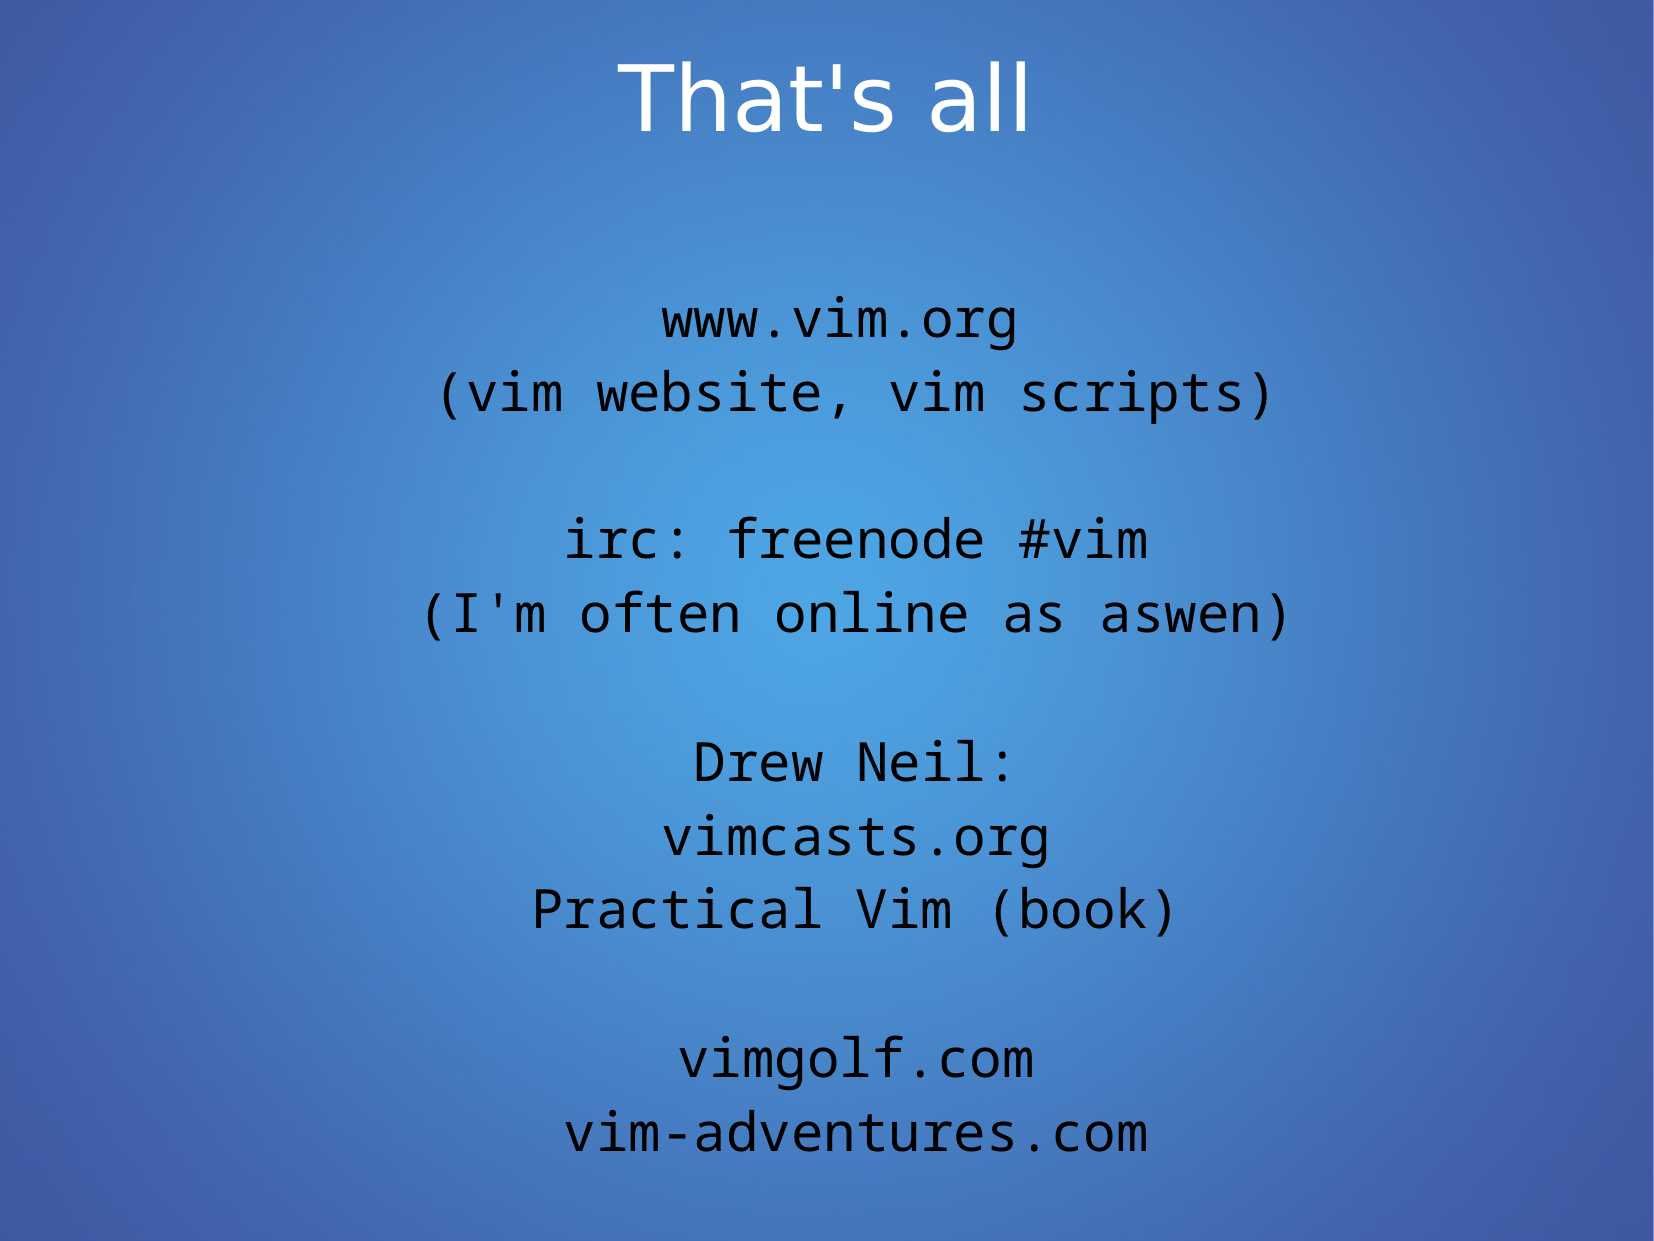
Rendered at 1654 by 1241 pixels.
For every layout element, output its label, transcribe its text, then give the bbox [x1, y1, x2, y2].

text_box www.vim.org (vim website, vim scripts) irc: freenode #vim (I'm often online as aswen) Drew Neil: vimcasts.org Practical Vim (book) vimgolf.com vim-adventures.com Tim Pope: github.coim/tpope [165, 271, 1548, 1108]
title That's all [82, 23, 1571, 175]
picture [0, 0, 1654, 1241]
